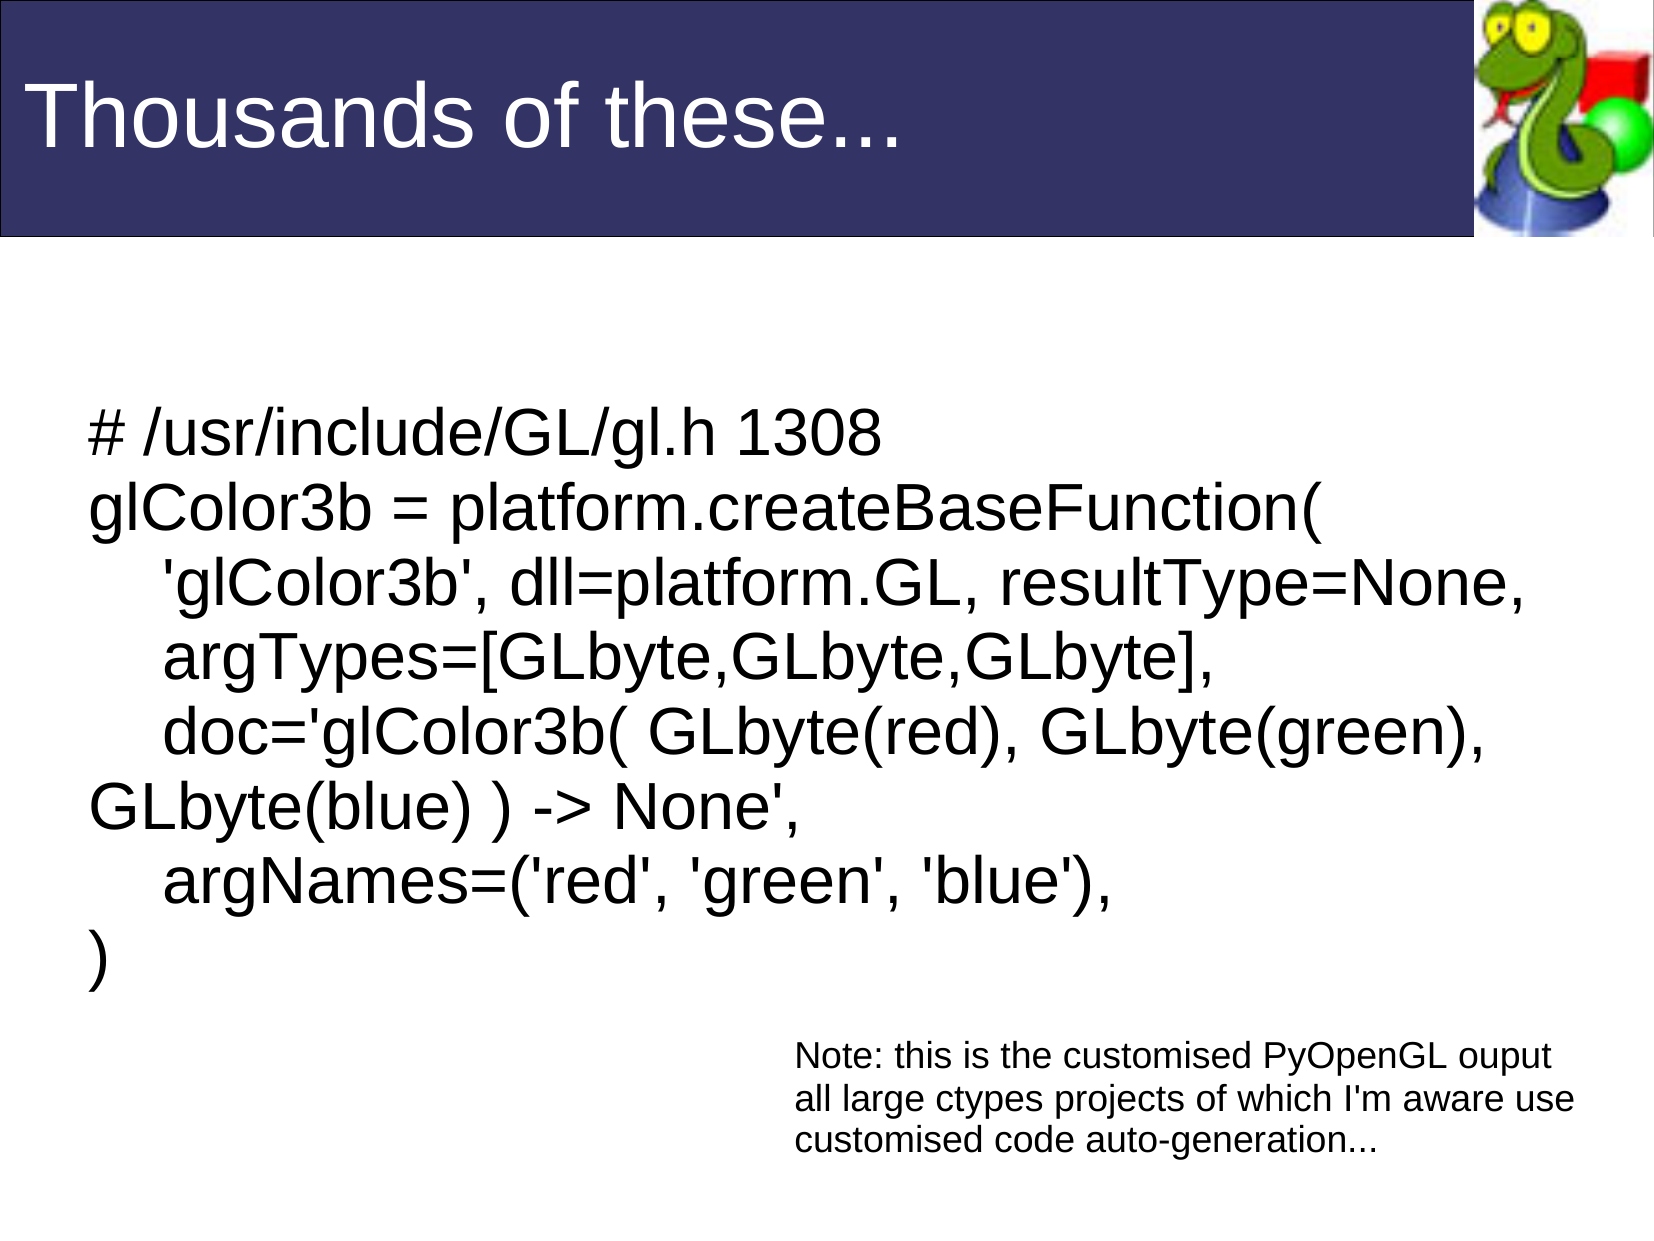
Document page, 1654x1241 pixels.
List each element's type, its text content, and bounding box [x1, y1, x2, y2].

subtitle # /usr/include/GL/gl.h 1308 glColor3b = platform.createBaseFunction( 'glColor3b', dll=platform.GL, resultType=None, argTypes=[GLbyte,GLbyte,GLbyte], doc='glColor3b( GLbyte(red), GLbyte(green), GLbyte(blue) ) -> None', argNames=('red', 'green', 'blue'), ) [88, 394, 1565, 994]
text_box Note: this is the customised PyOpenGL ouput all large ctypes projects of which I'm aware use customised code auto-generation... [779, 1027, 1589, 1169]
title Thousands of these... [23, 11, 1477, 219]
picture [1474, 0, 1654, 237]
